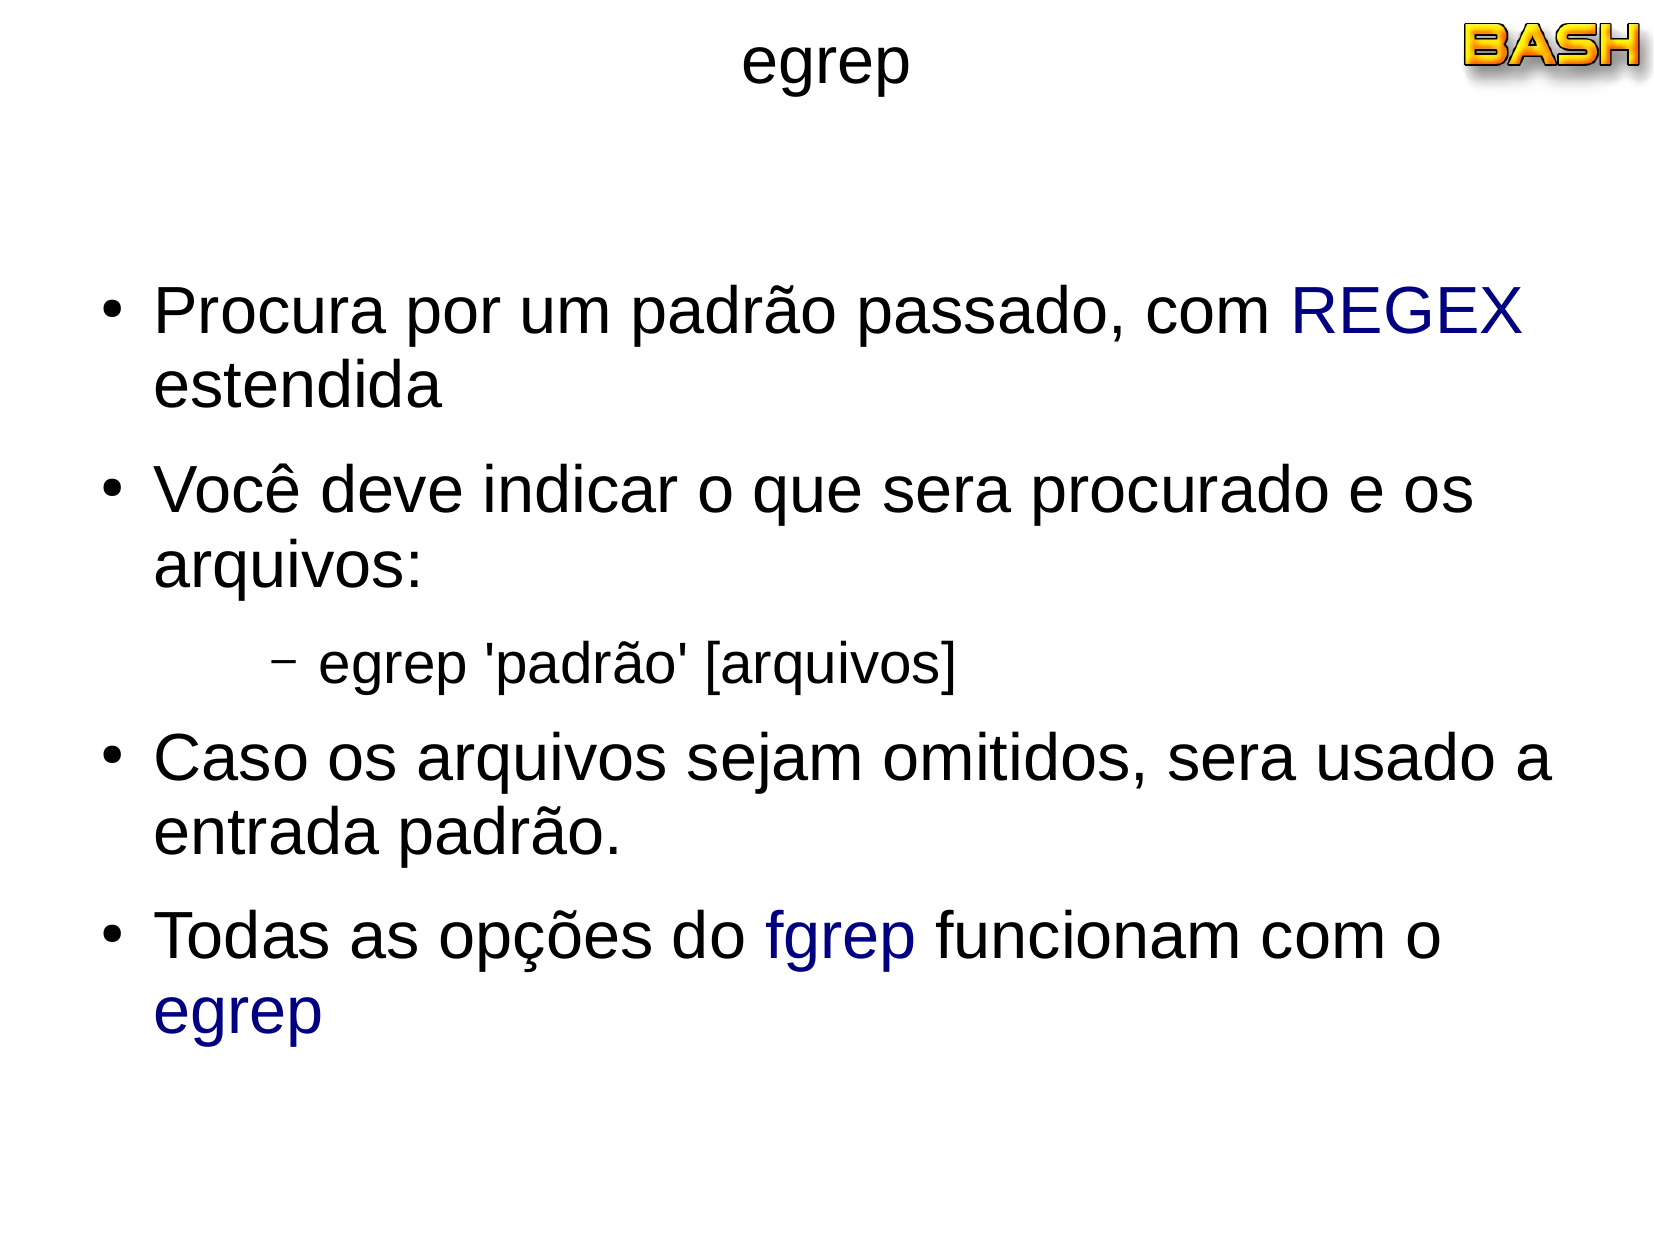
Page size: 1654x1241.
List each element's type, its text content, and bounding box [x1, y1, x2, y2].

title egrep [82, 22, 1571, 98]
list Procura por um padrão passado, com REGEX estendida Você deve indicar o que sera procurado e os arquivos: egrep 'padrão' [arquivos] Caso os arquivos sejam omitidos, sera usado a entrada padrão. Todas as opções do fgrep funcionam com o egrep [82, 272, 1571, 1049]
picture [1450, 0, 1654, 96]
